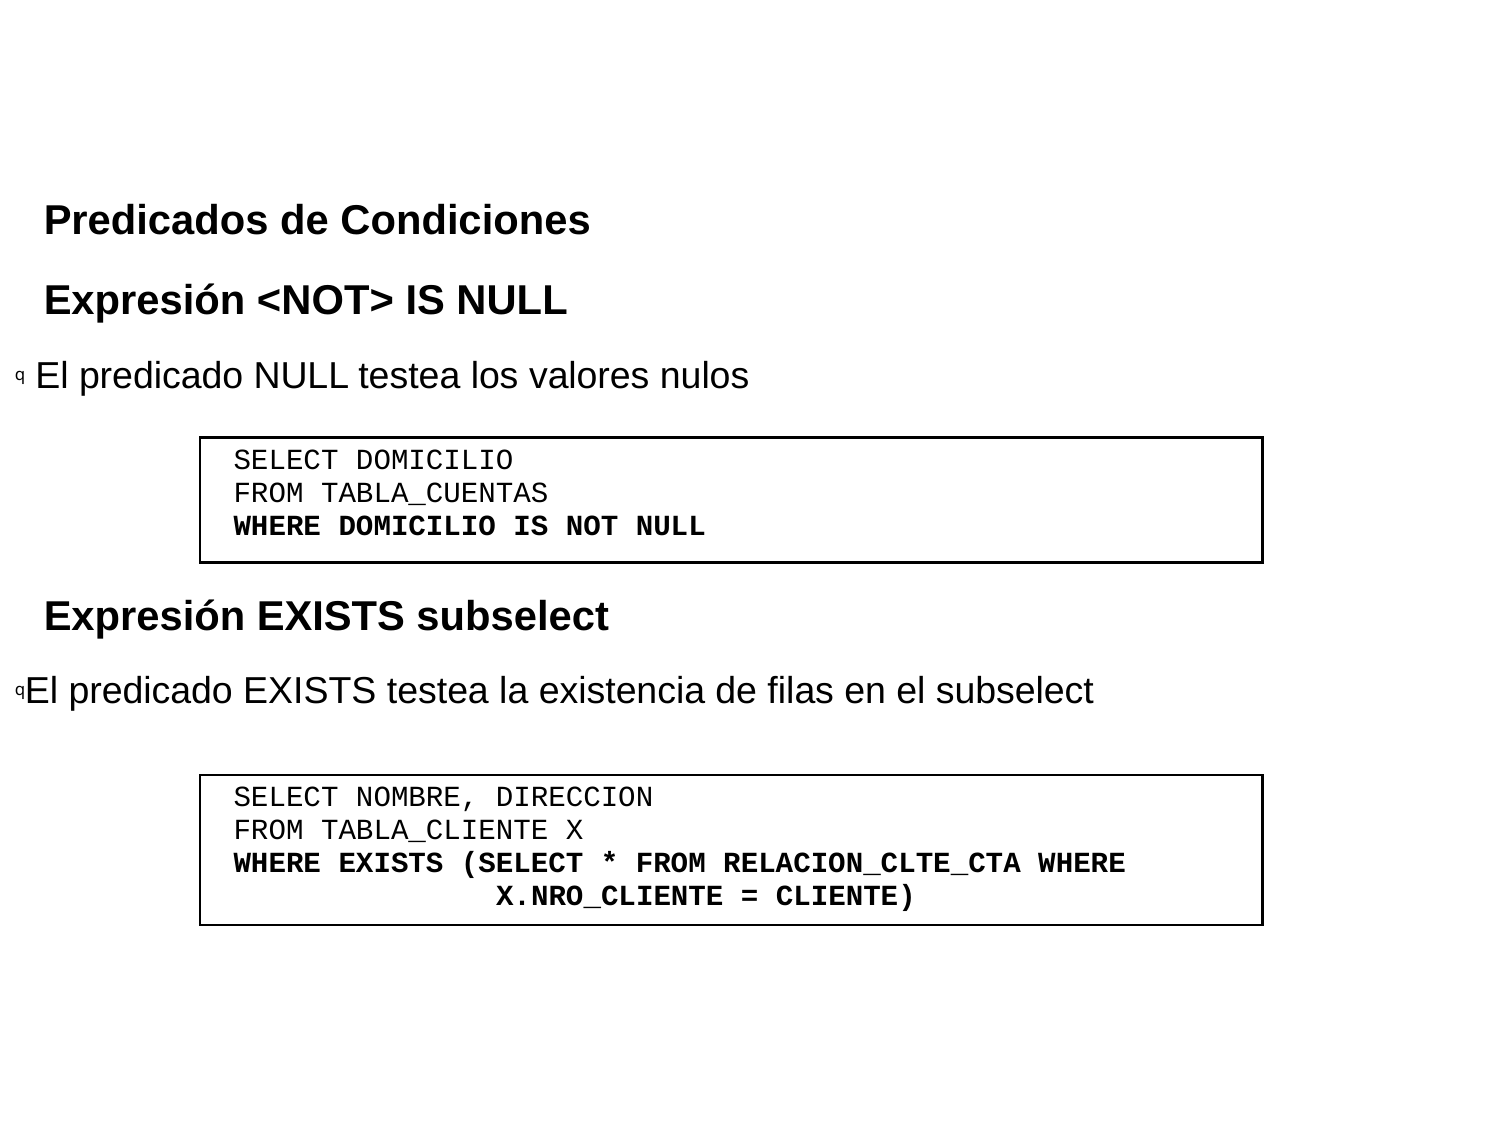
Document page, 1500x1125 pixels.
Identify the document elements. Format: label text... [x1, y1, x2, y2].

text_box SELECT DOMICILIO FROM TABLA_CUENTAS WHERE DOMICILIO IS NOT NULL [199, 437, 1263, 563]
list Predicados de Condiciones Expresión <NOT> IS NULL El predicado NULL testea los valores nulos Expresión EXISTS subselect El predicado EXISTS testea la existencia de filas en el subselect [0, 174, 1401, 963]
text_box SELECT NOMBRE, DIRECCION FROM TABLA_CLIENTE X WHERE EXISTS (SELECT * FROM RELACION_CLTE_CTA WHERE X.NRO_CLIENTE = CLIENTE) [199, 774, 1263, 925]
